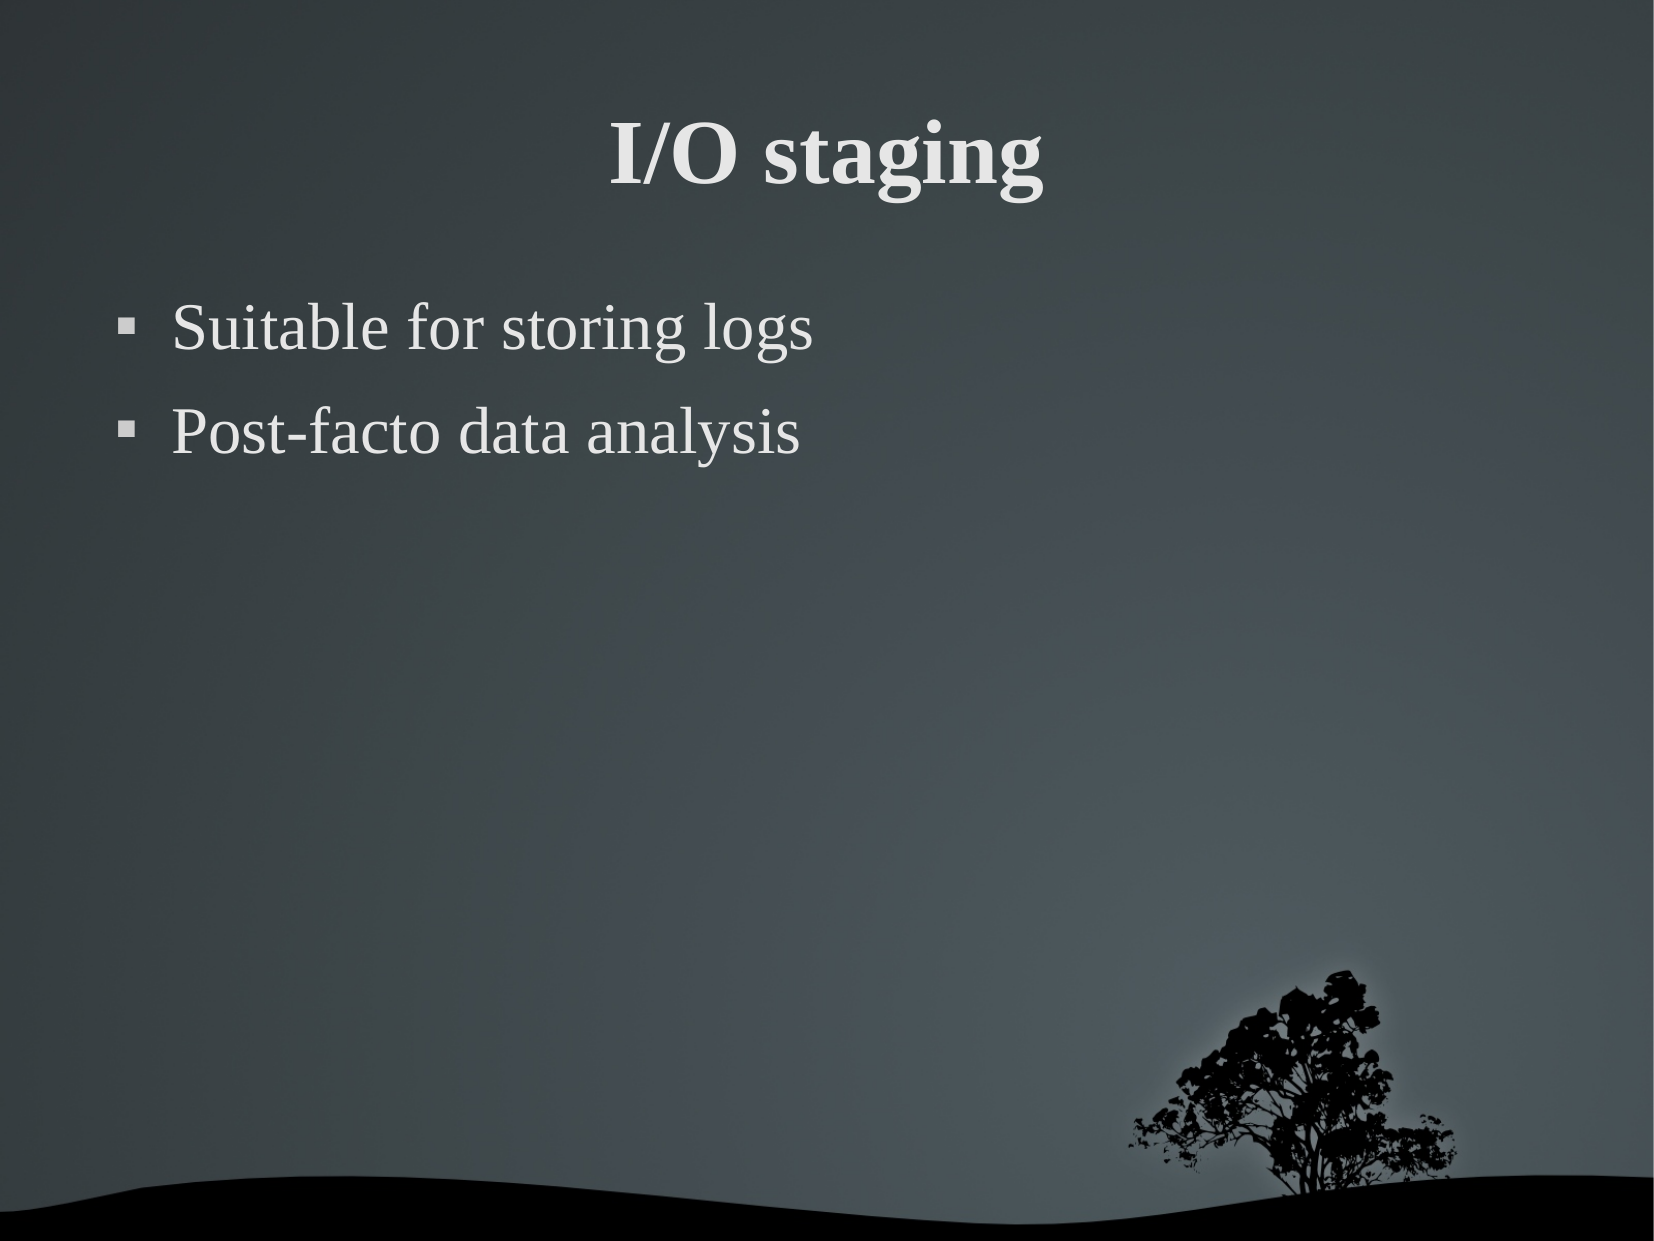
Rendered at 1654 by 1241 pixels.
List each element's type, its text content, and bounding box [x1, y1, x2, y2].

title I/O staging [82, 49, 1571, 257]
list Suitable for storing logs Post-facto data analysis [82, 290, 1571, 1109]
picture [0, 0, 1654, 1241]
